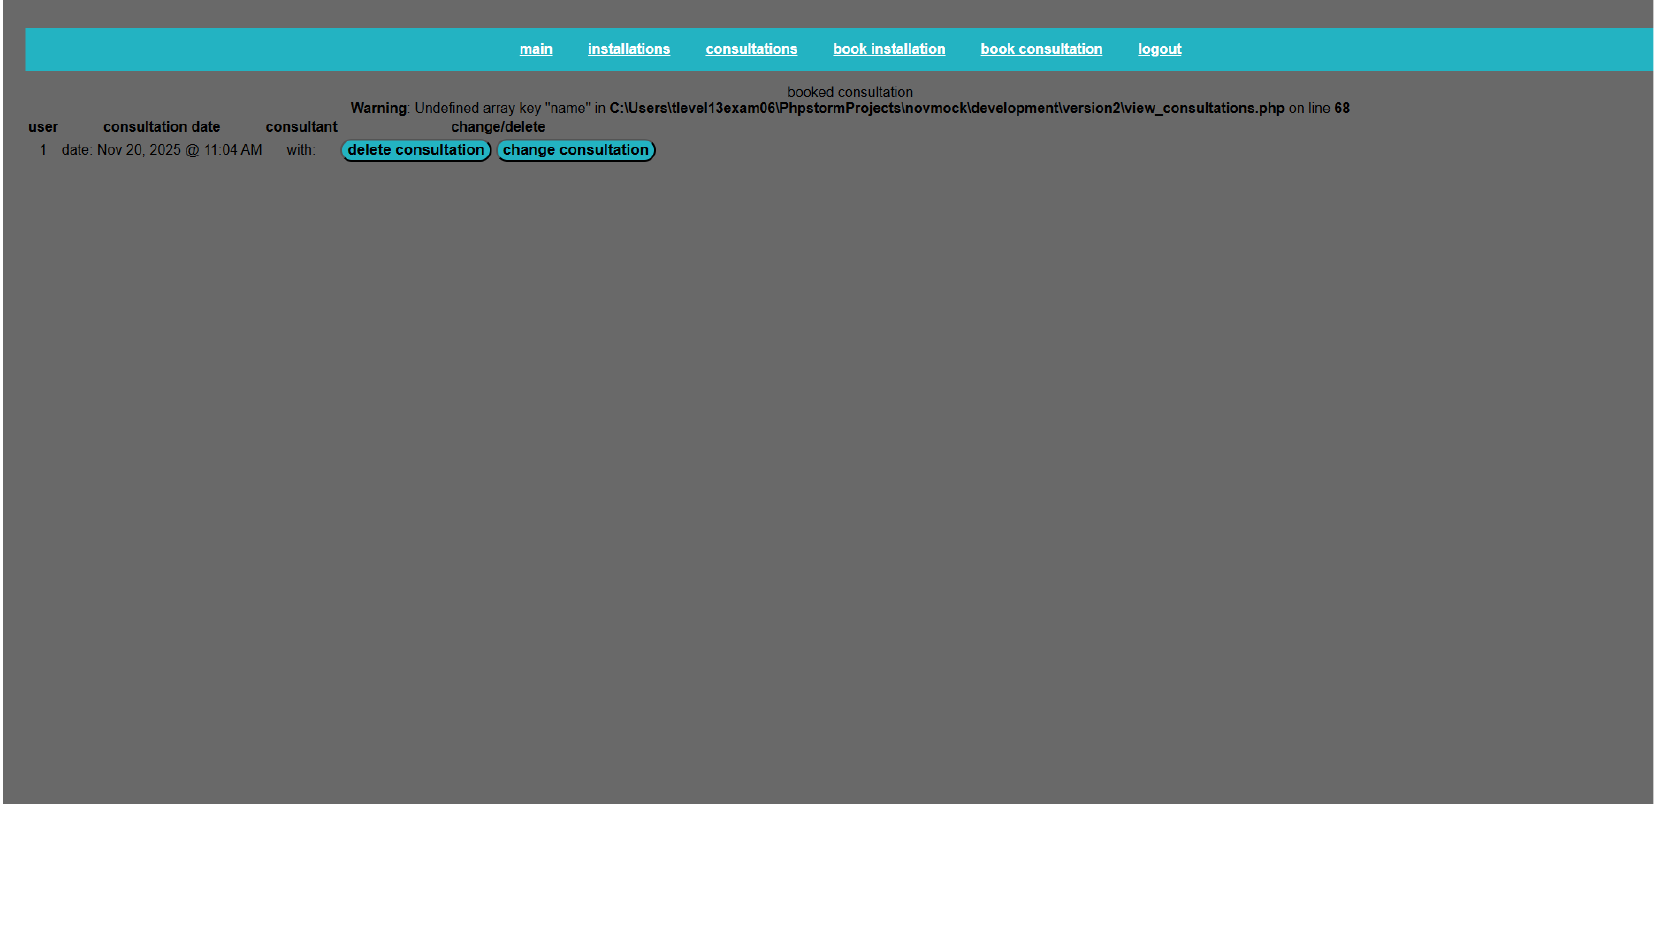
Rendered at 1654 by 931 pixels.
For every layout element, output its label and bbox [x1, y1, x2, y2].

picture [3, 0, 1654, 804]
